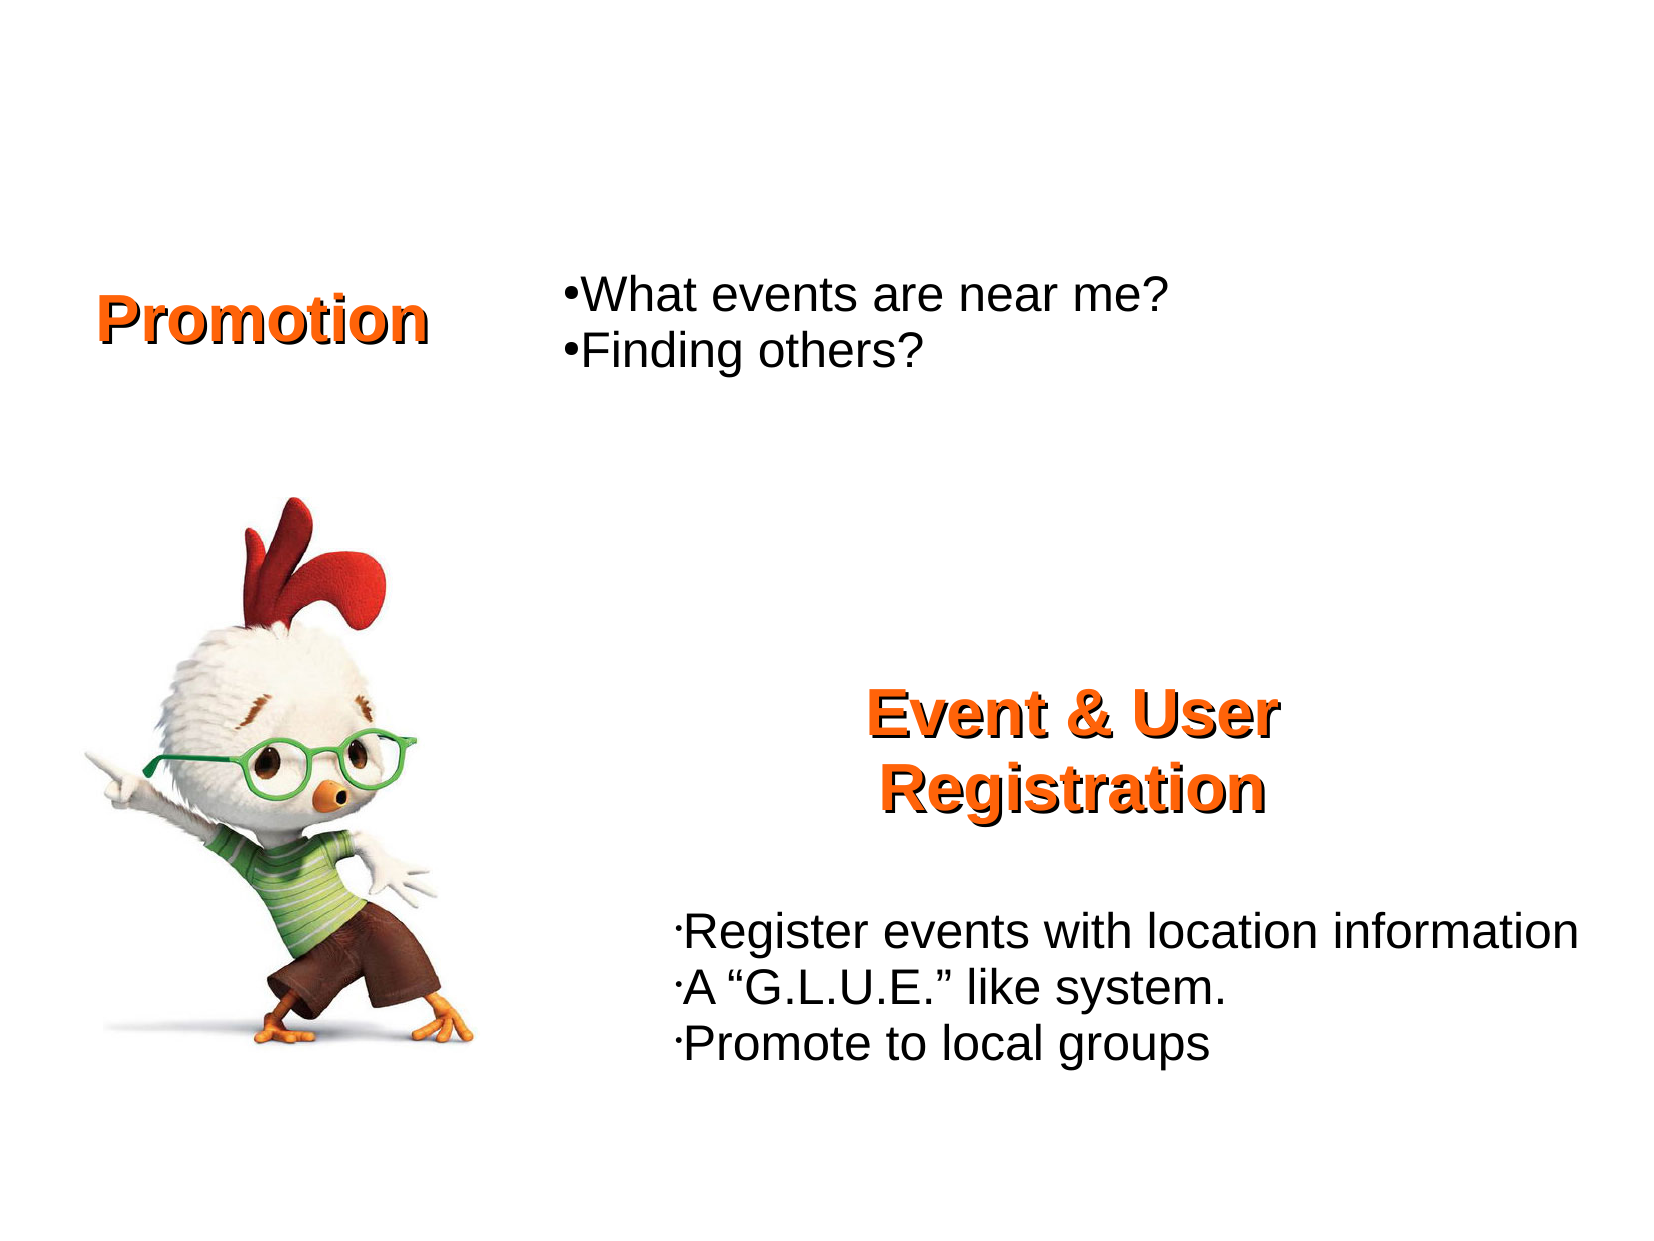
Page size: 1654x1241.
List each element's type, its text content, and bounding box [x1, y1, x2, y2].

text_box Promotion [37, 187, 488, 451]
text_box Register events with location information A “G.L.U.E.” like system. Promote to local groups [675, 875, 1605, 1099]
text_box Event & User Registration [682, 664, 1463, 837]
picture [75, 487, 488, 1074]
text_box What events are near me? Finding others? [562, 190, 1538, 454]
